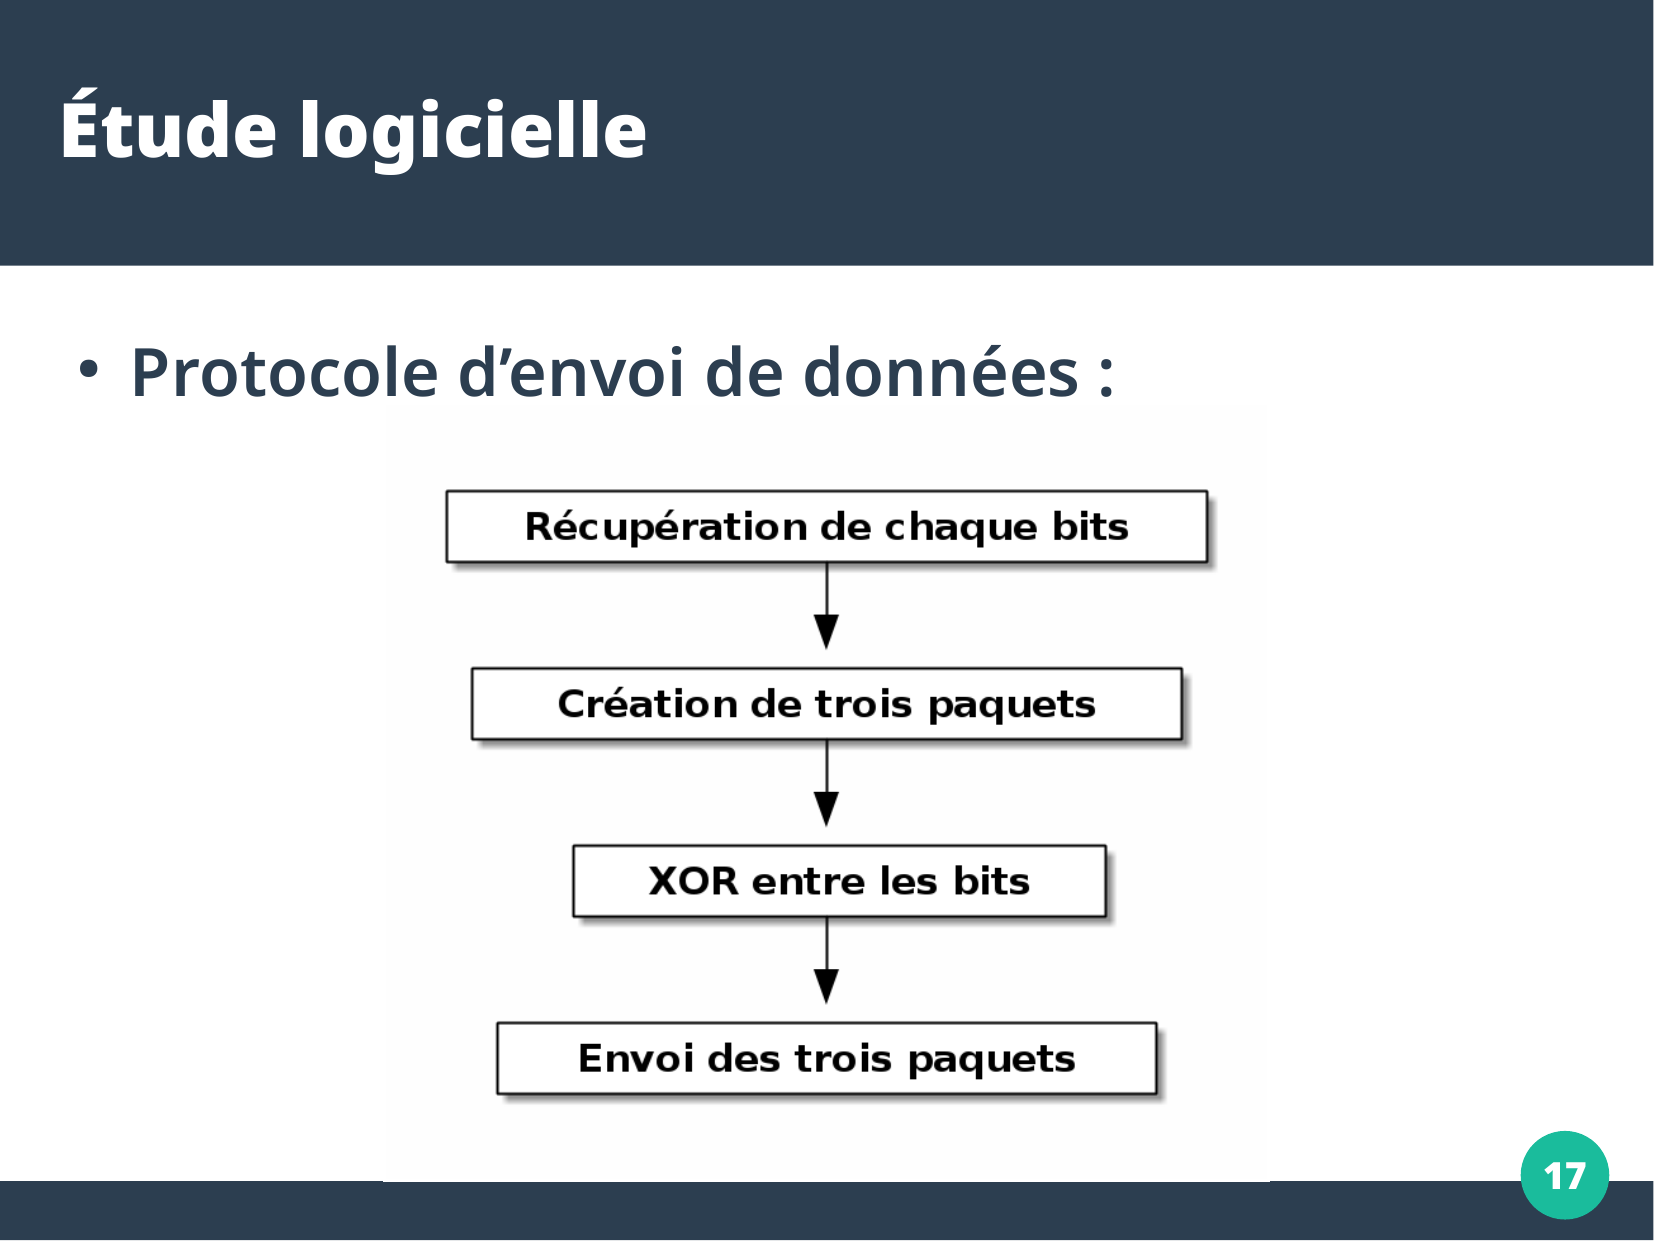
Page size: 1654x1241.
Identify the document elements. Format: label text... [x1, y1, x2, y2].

picture [383, 402, 1270, 1182]
title Étude logicielle [59, 49, 1595, 207]
list Protocole d’envoi de données : [59, 324, 1595, 1152]
